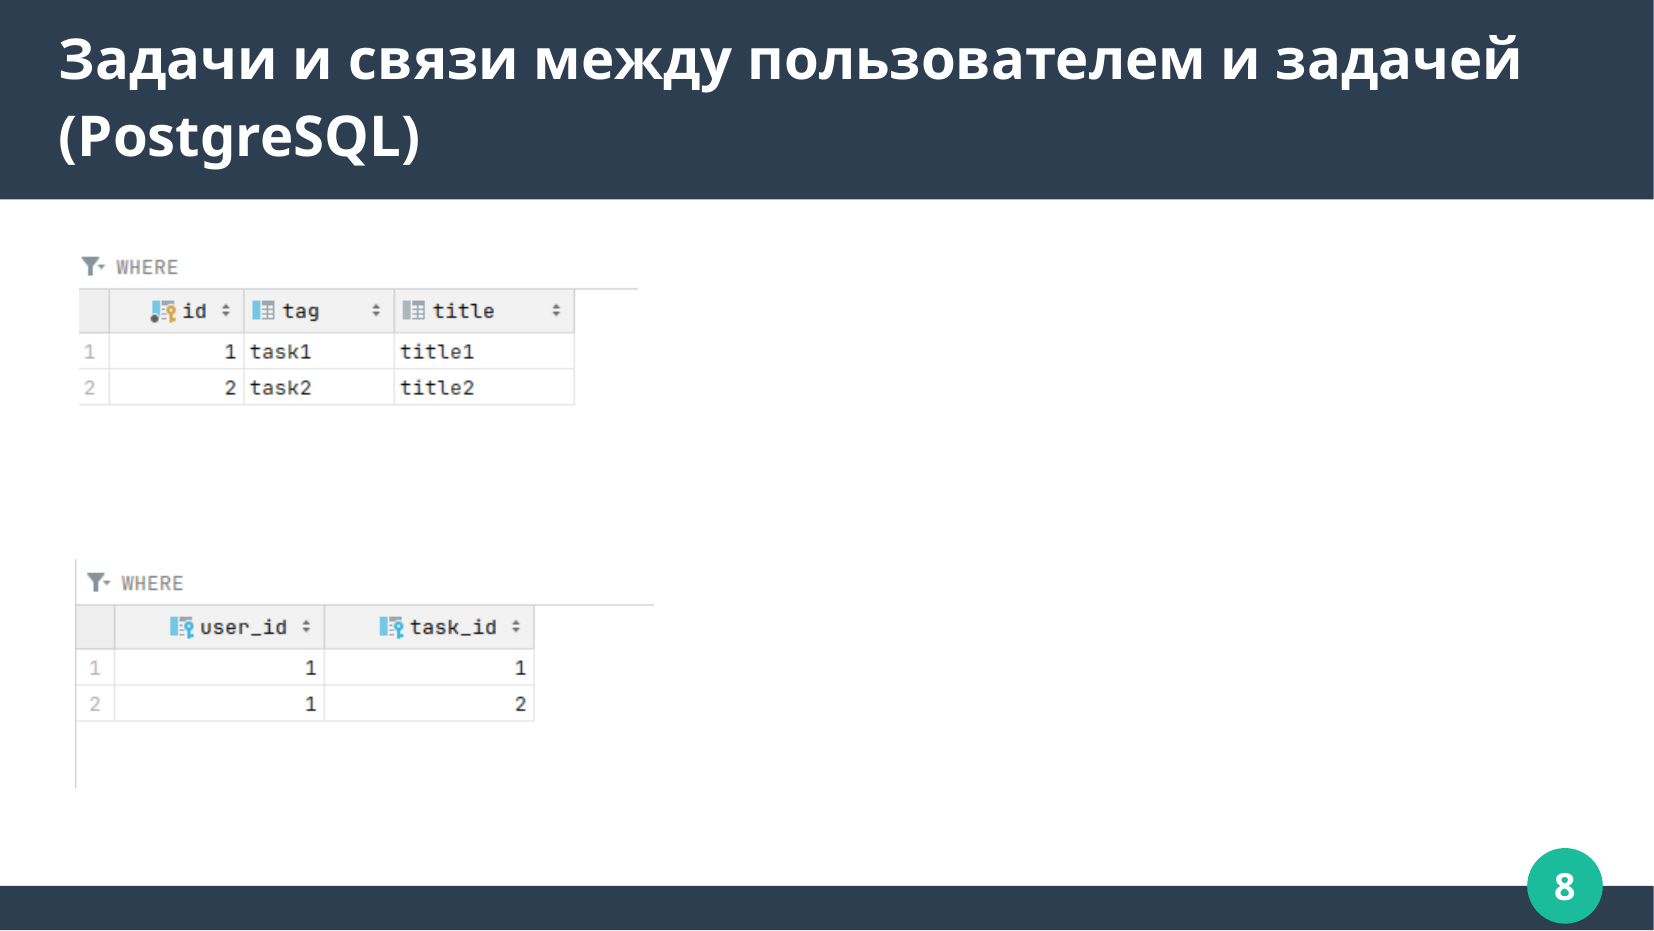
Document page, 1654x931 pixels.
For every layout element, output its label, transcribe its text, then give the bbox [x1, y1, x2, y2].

picture [75, 559, 654, 788]
picture [79, 243, 638, 528]
title Задачи и связи между пользователем и задачей (PostgreSQL) [59, 37, 1595, 155]
